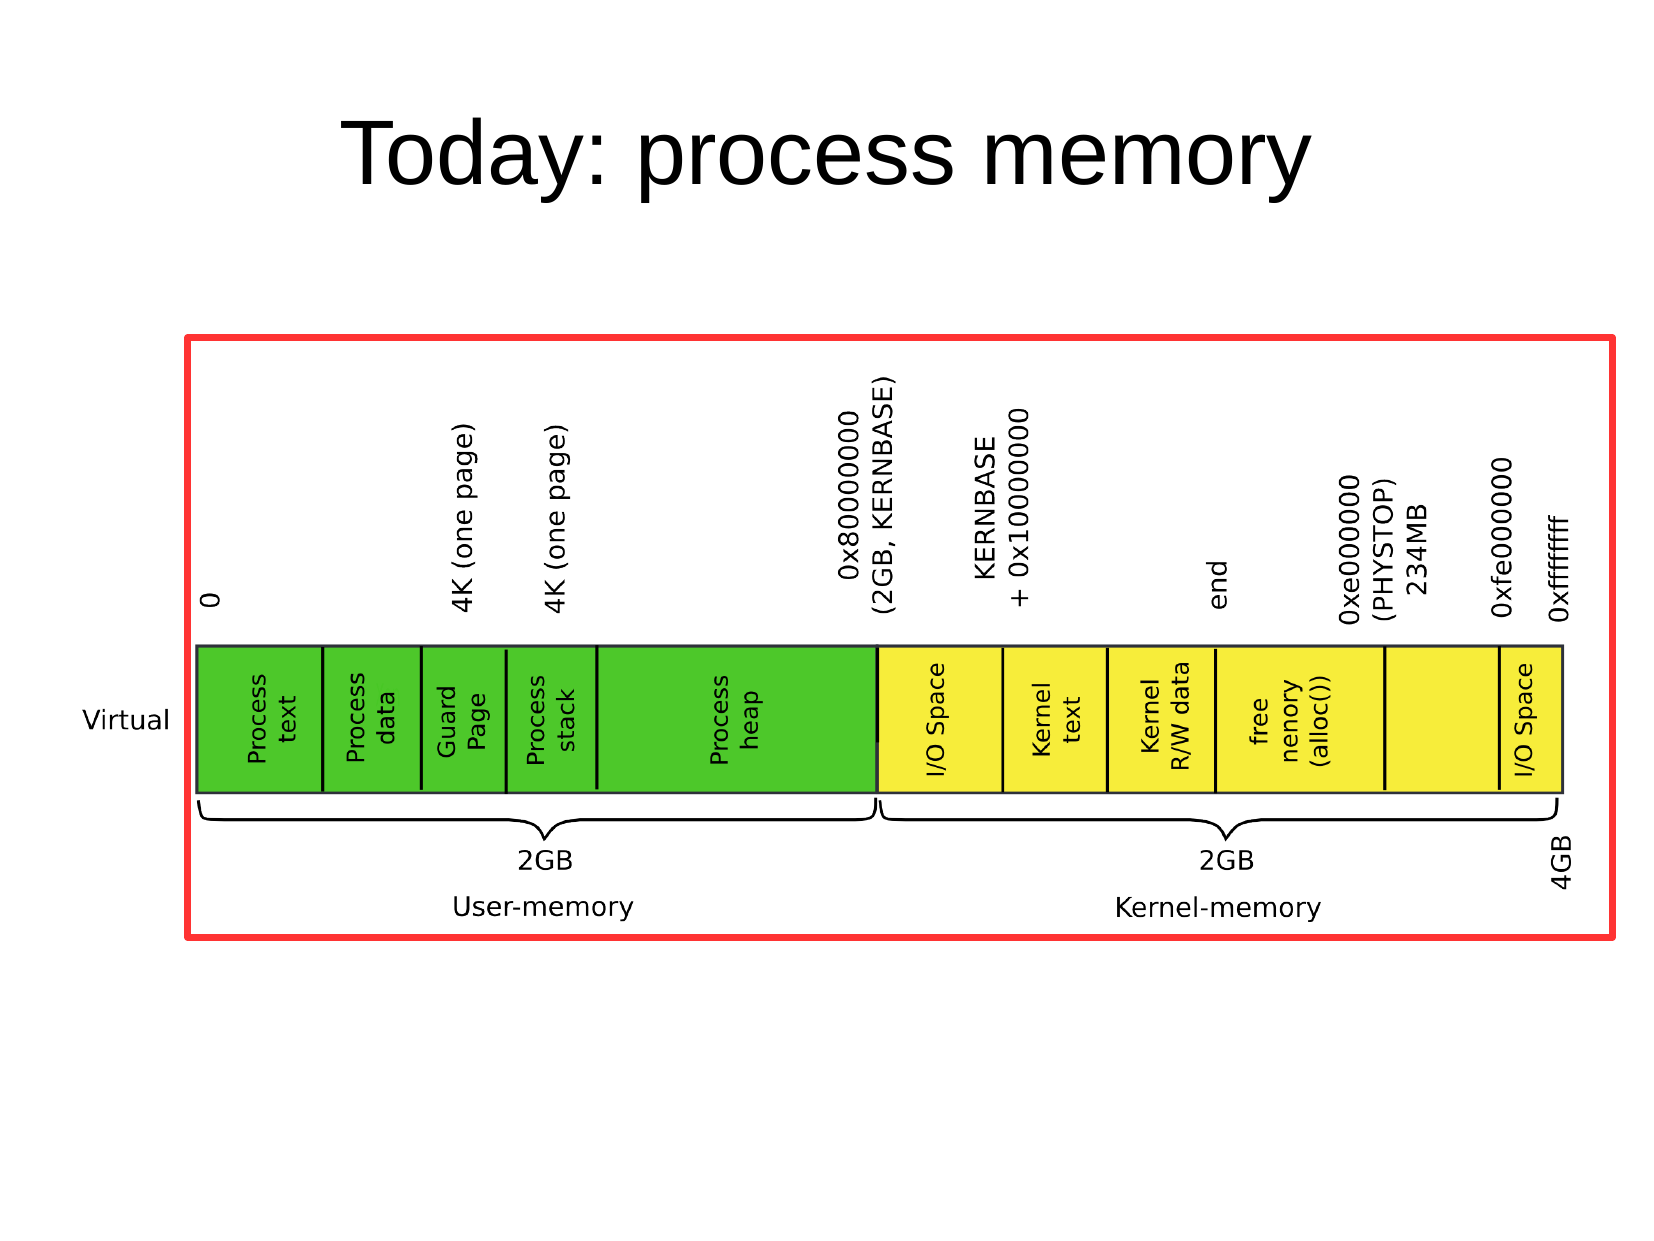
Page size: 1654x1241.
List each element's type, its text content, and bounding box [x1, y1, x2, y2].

picture [191, 377, 1571, 922]
title Today: process memory [82, 49, 1571, 257]
picture [82, 377, 184, 922]
